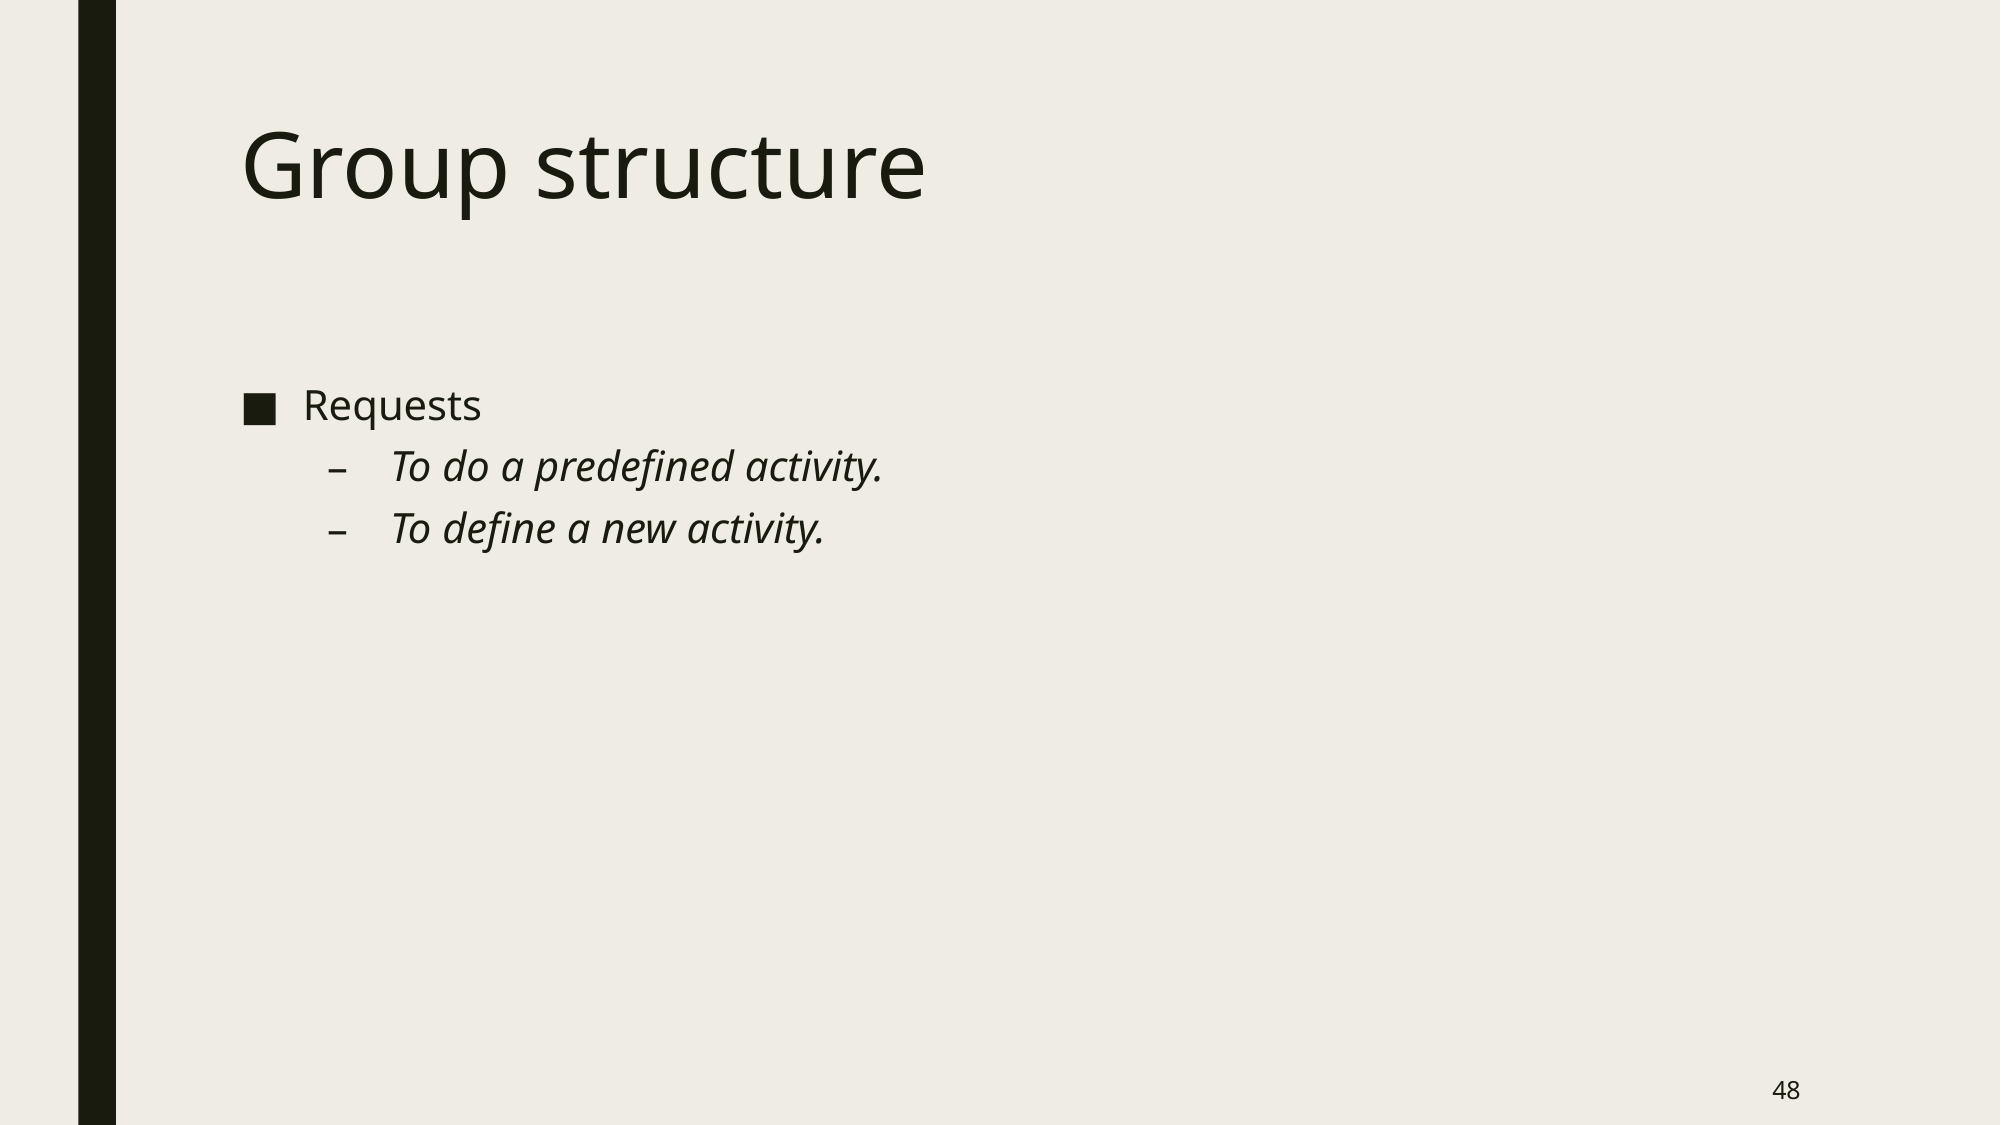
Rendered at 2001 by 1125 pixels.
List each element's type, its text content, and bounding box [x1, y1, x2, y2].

slide_number <number> [1553, 1058, 1816, 1125]
title Group structure [225, 112, 1800, 357]
list Requests To do a predefined activity. To define a new activity. [225, 375, 1800, 963]
